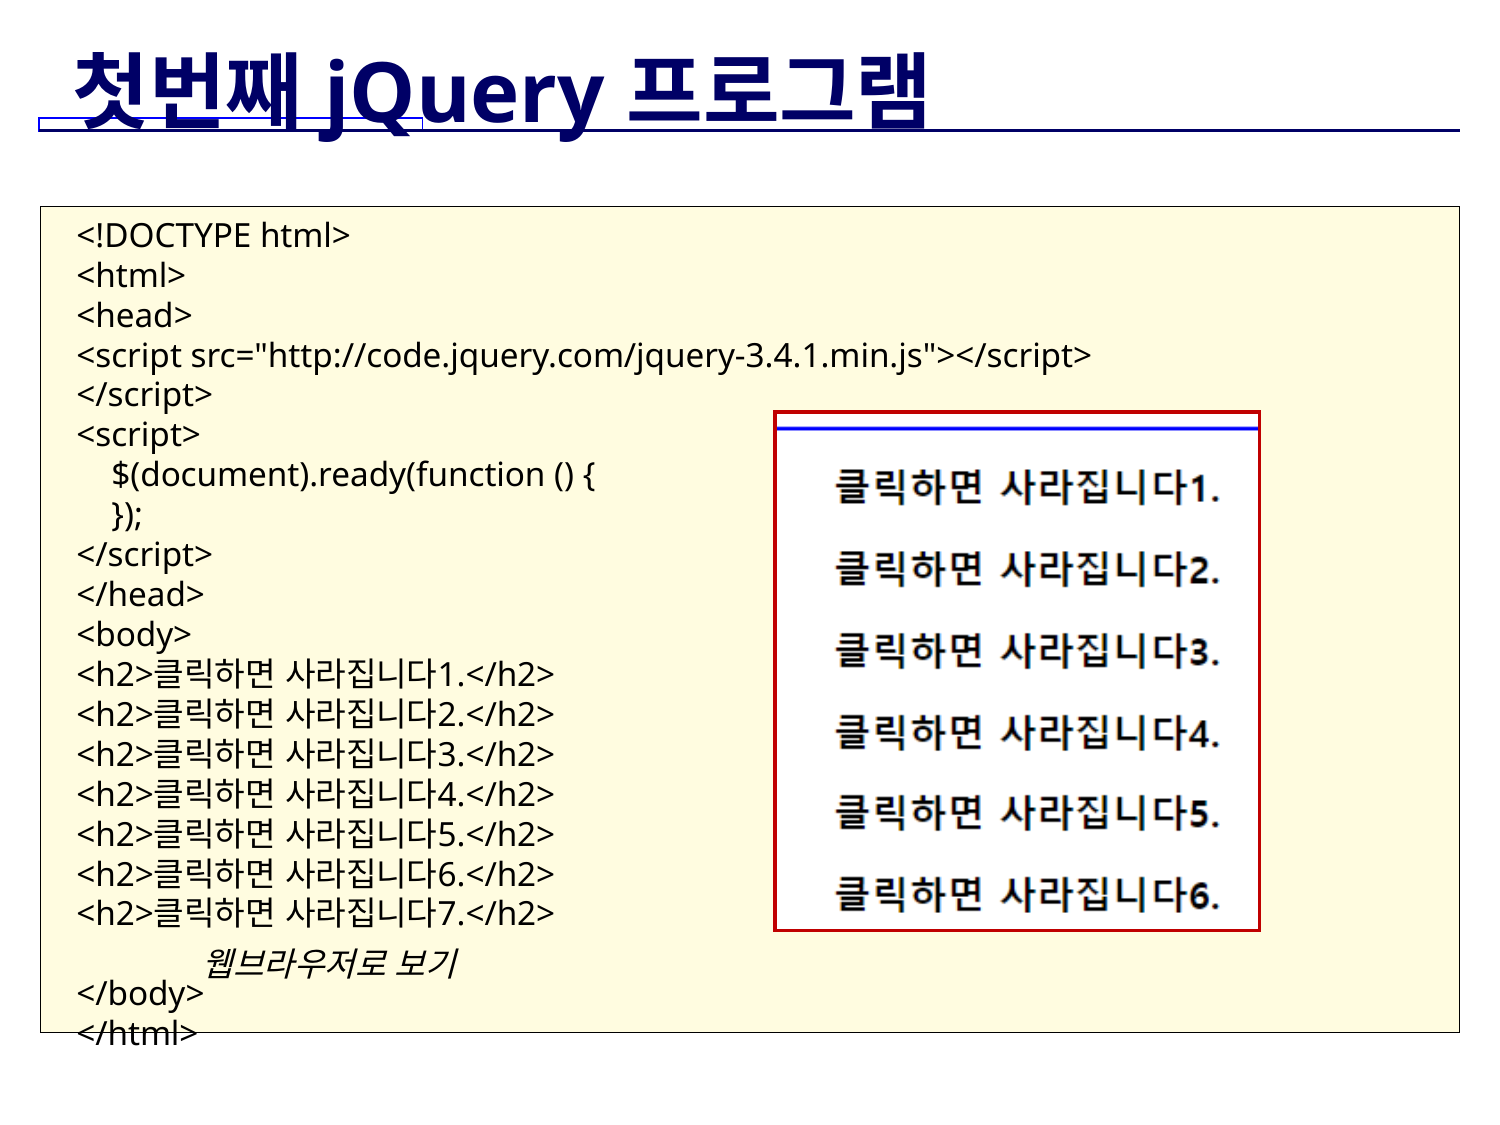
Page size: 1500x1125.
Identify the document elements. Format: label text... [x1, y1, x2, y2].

picture [776, 413, 1259, 929]
text_box <!DOCTYPE html> <html> <head> <script src="http://code.jquery.com/jquery-3.4.1.min.js"></script> </script> <script> $(document).ready(function () { }); </script> </head> <body> <h2>클릭하면 사라집니다1.</h2> <h2>클릭하면 사라집니다2.</h2> <h2>클릭하면 사라집니다3.</h2> <h2>클릭하면 사라집니다4.</h2> <h2>클릭하면 사라집니다5.</h2> <h2>클릭하면 사라집니다6.</h2> <h2>클릭하면 사라집니다7.</h2> </body> </html> [40, 206, 1460, 1033]
title 첫번째 jQuery 프로그램 [58, 31, 1077, 110]
text_box 웹브라우저로 보기 [187, 935, 471, 999]
